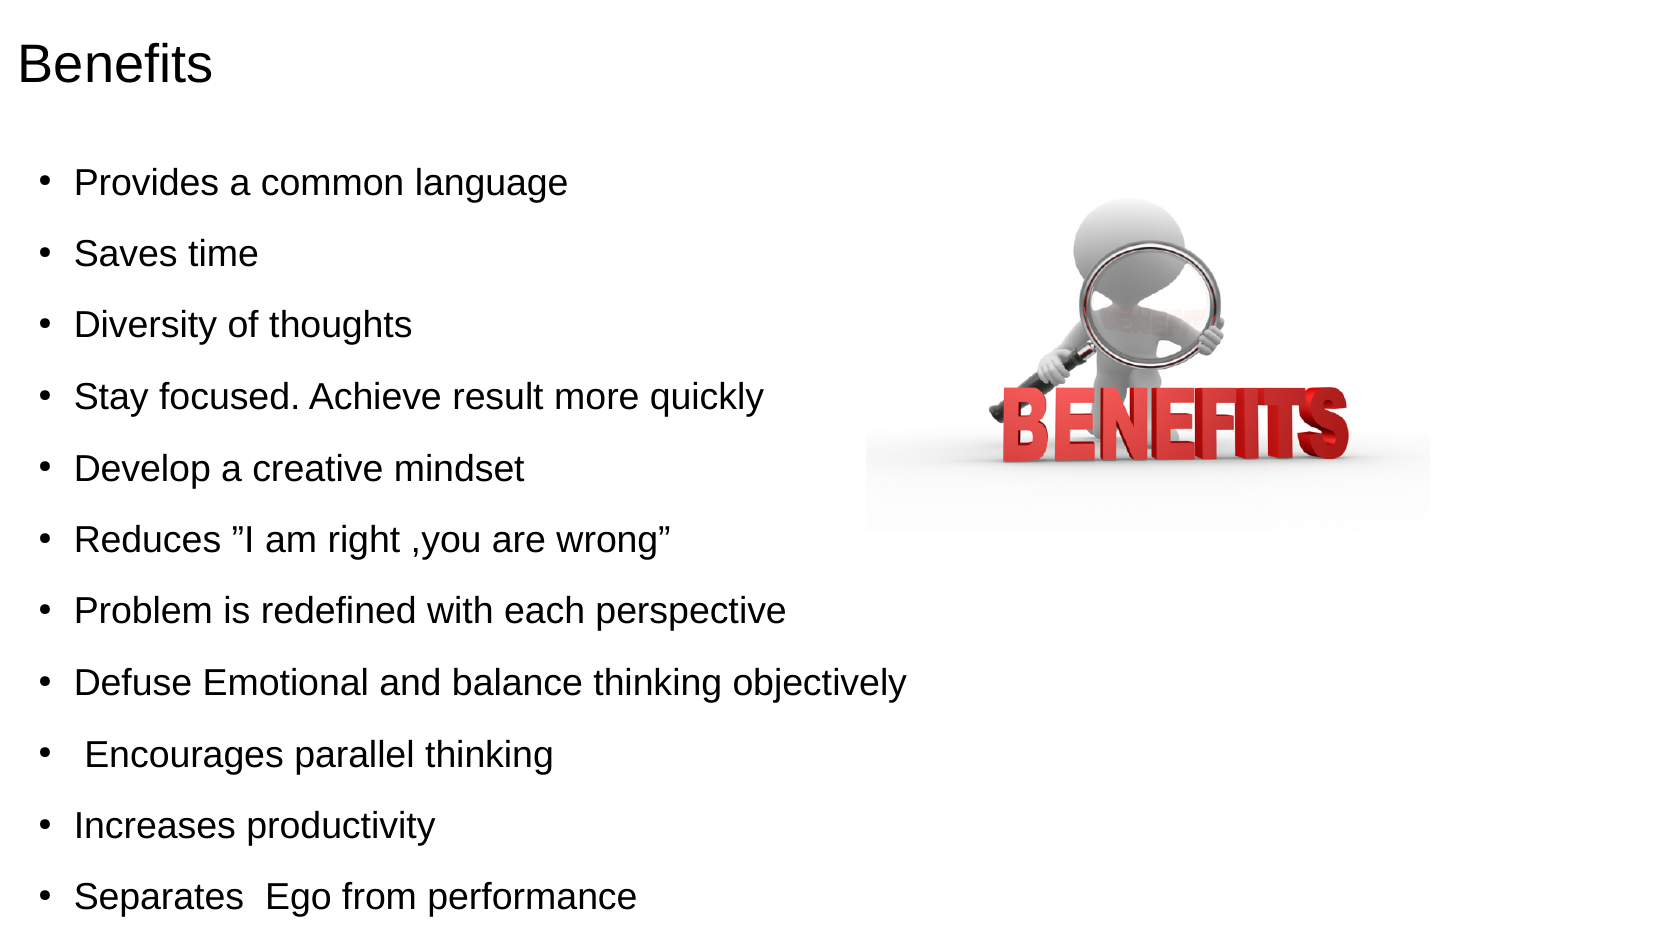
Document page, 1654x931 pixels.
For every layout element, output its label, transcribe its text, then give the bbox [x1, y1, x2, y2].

title Benefits [17, 10, 1506, 119]
text_box Provides a common language Saves time Diversity of thoughts Stay focused. Achieve result more quickly Develop a creative mindset Reduces ”I am right ,you are wrong” Problem is redefined with each perspective Defuse Emotional and balance thinking objectively Encourages parallel thinking Increases productivity Separates Ego from performance [23, 153, 1654, 931]
picture [866, 167, 1430, 532]
